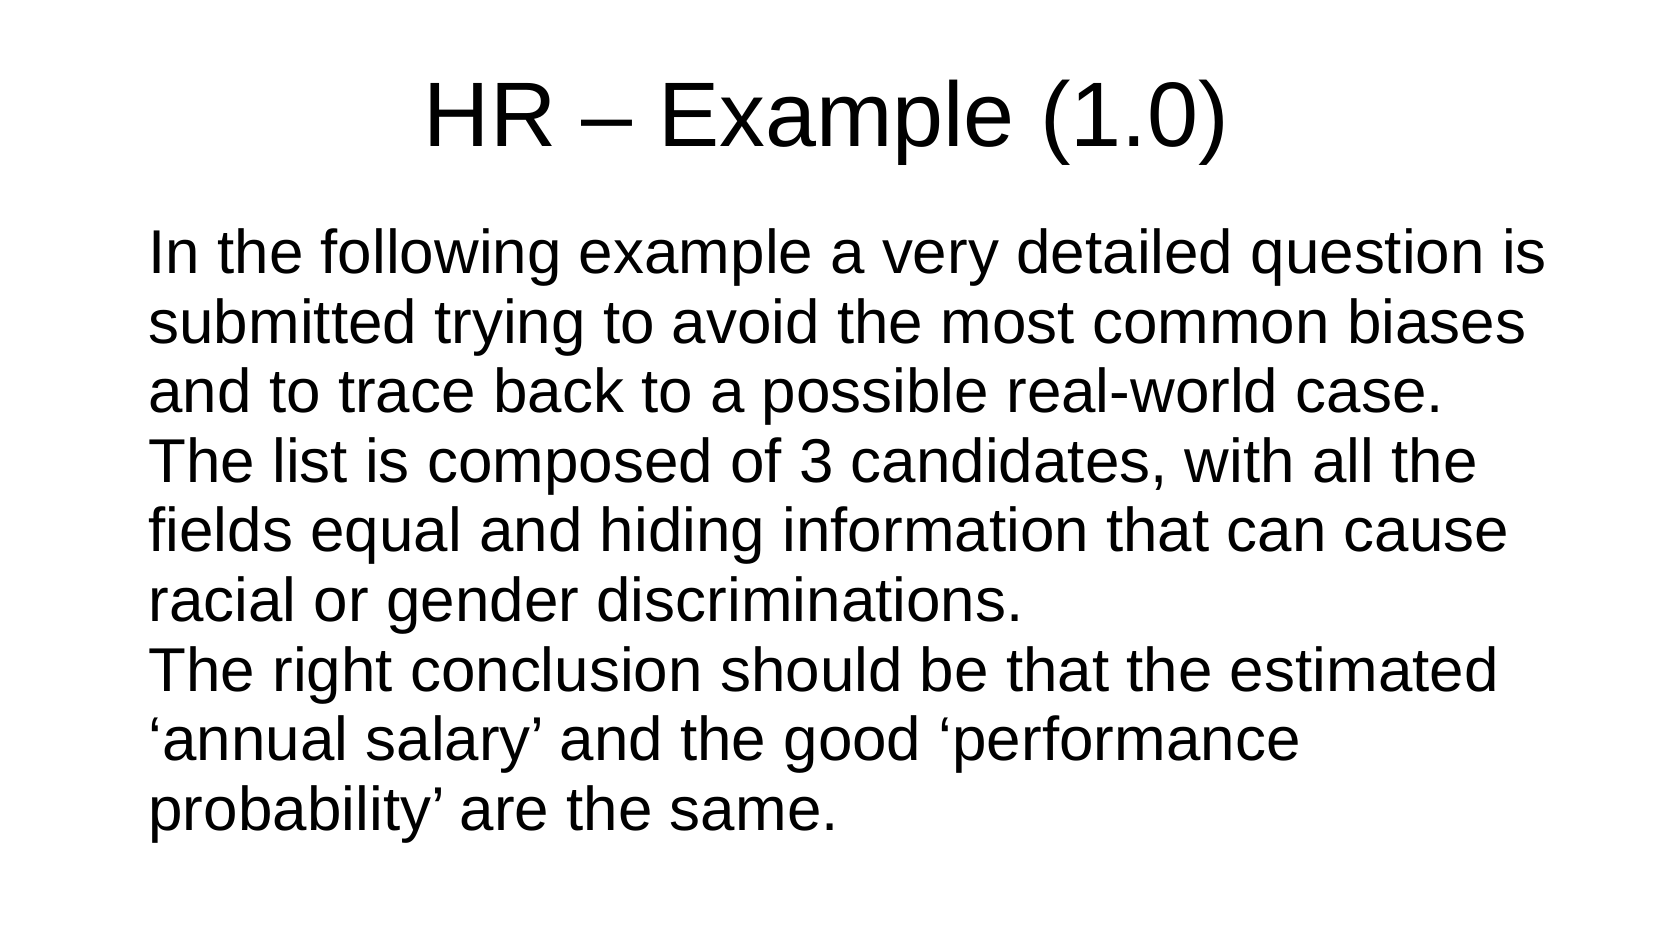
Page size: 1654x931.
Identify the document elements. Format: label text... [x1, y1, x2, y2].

title HR – Example (1.0) [82, 37, 1571, 193]
list In the following example a very detailed question is submitted trying to avoid the most common biases and to trace back to a possible real-world case. The list is composed of 3 candidates, with all the fields equal and hiding information that can cause racial or gender discriminations. The right conclusion should be that the estimated ‘annual salary’ and the good ‘performance probability’ are the same. [82, 217, 1571, 857]
